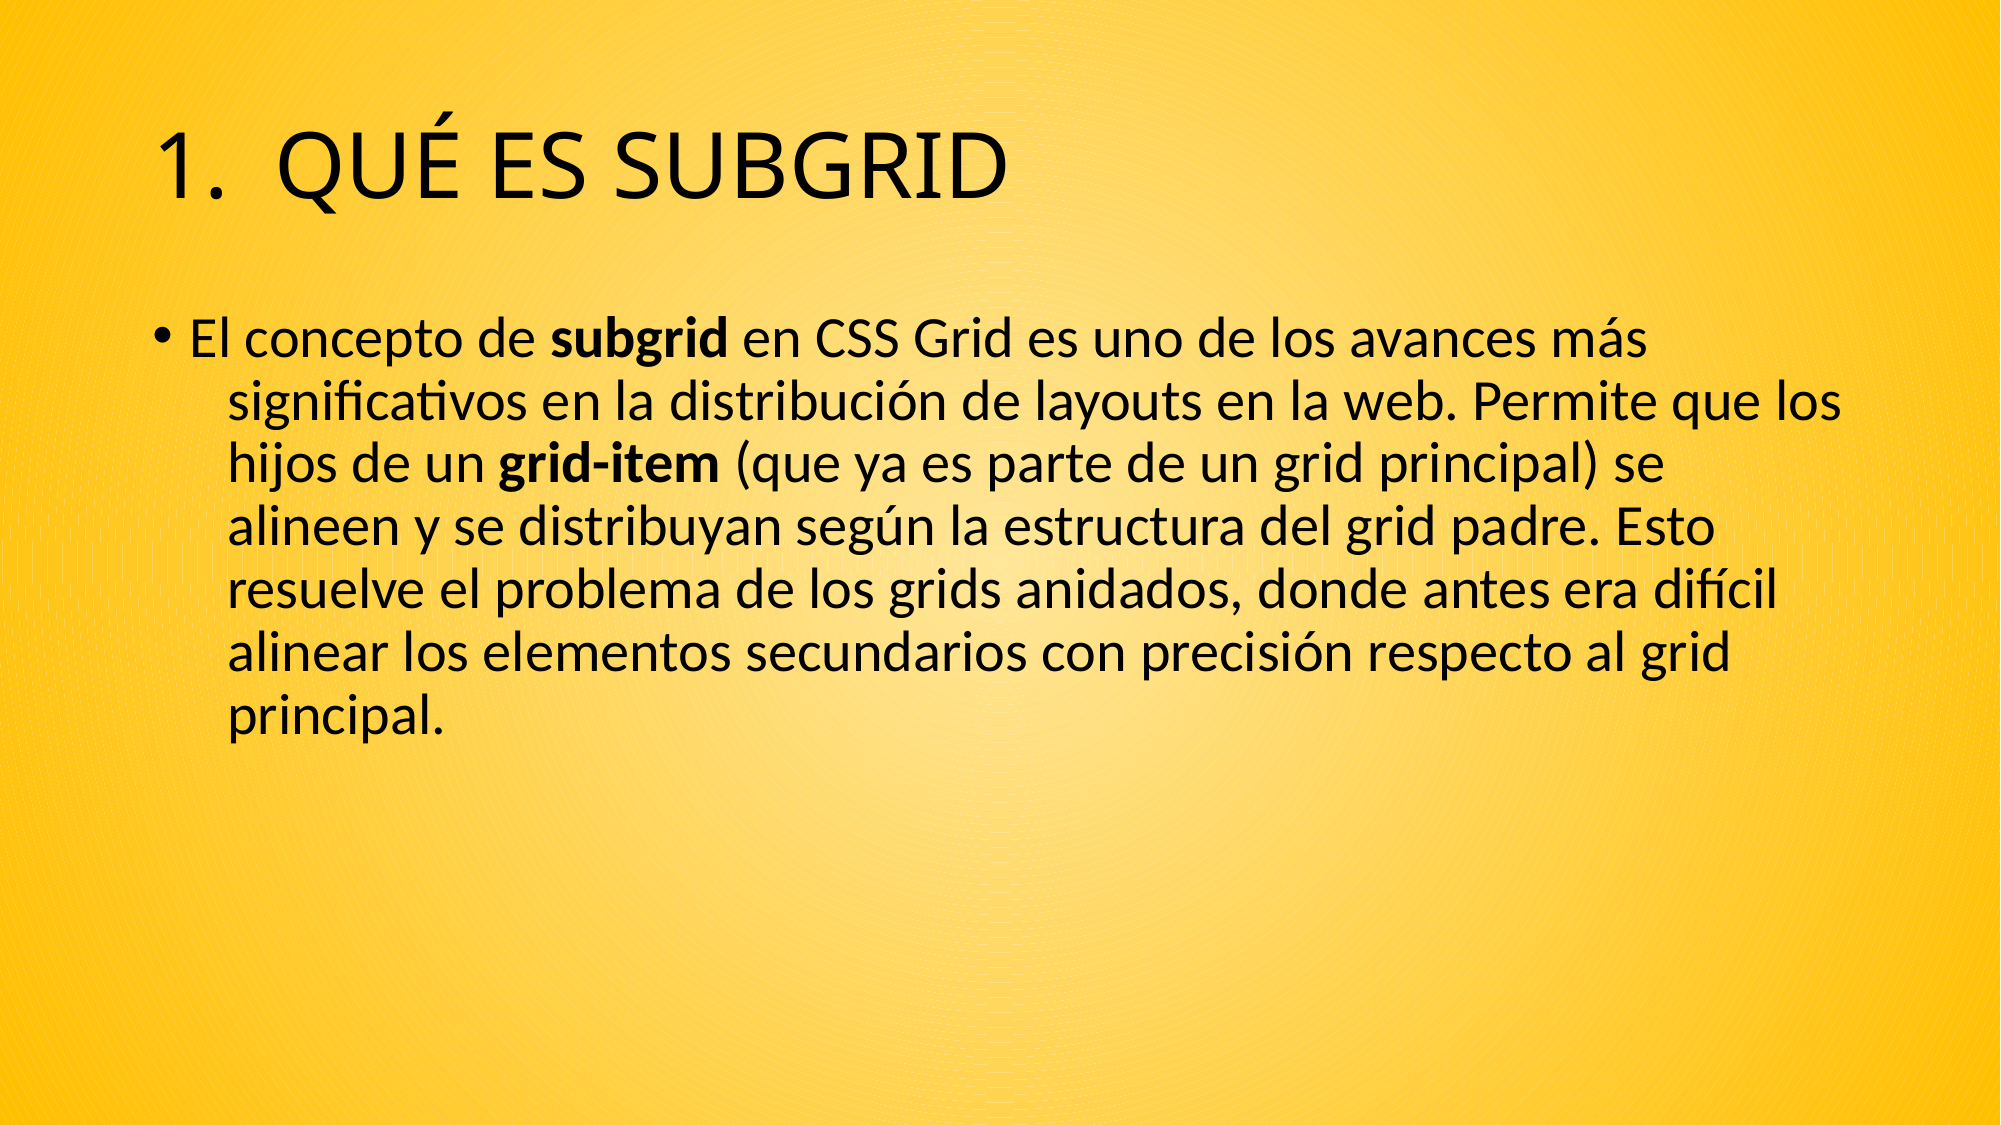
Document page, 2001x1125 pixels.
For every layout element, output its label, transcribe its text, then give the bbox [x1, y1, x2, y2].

title QUÉ ES SUBGRID [137, 59, 1863, 278]
list El concepto de subgrid en CSS Grid es uno de los avances más significativos en la distribución de layouts en la web. Permite que los hijos de un grid-item (que ya es parte de un grid principal) se alineen y se distribuyan según la estructura del grid padre. Esto resuelve el problema de los grids anidados, donde antes era difícil alinear los elementos secundarios con precisión respecto al grid principal. [137, 299, 1863, 1014]
